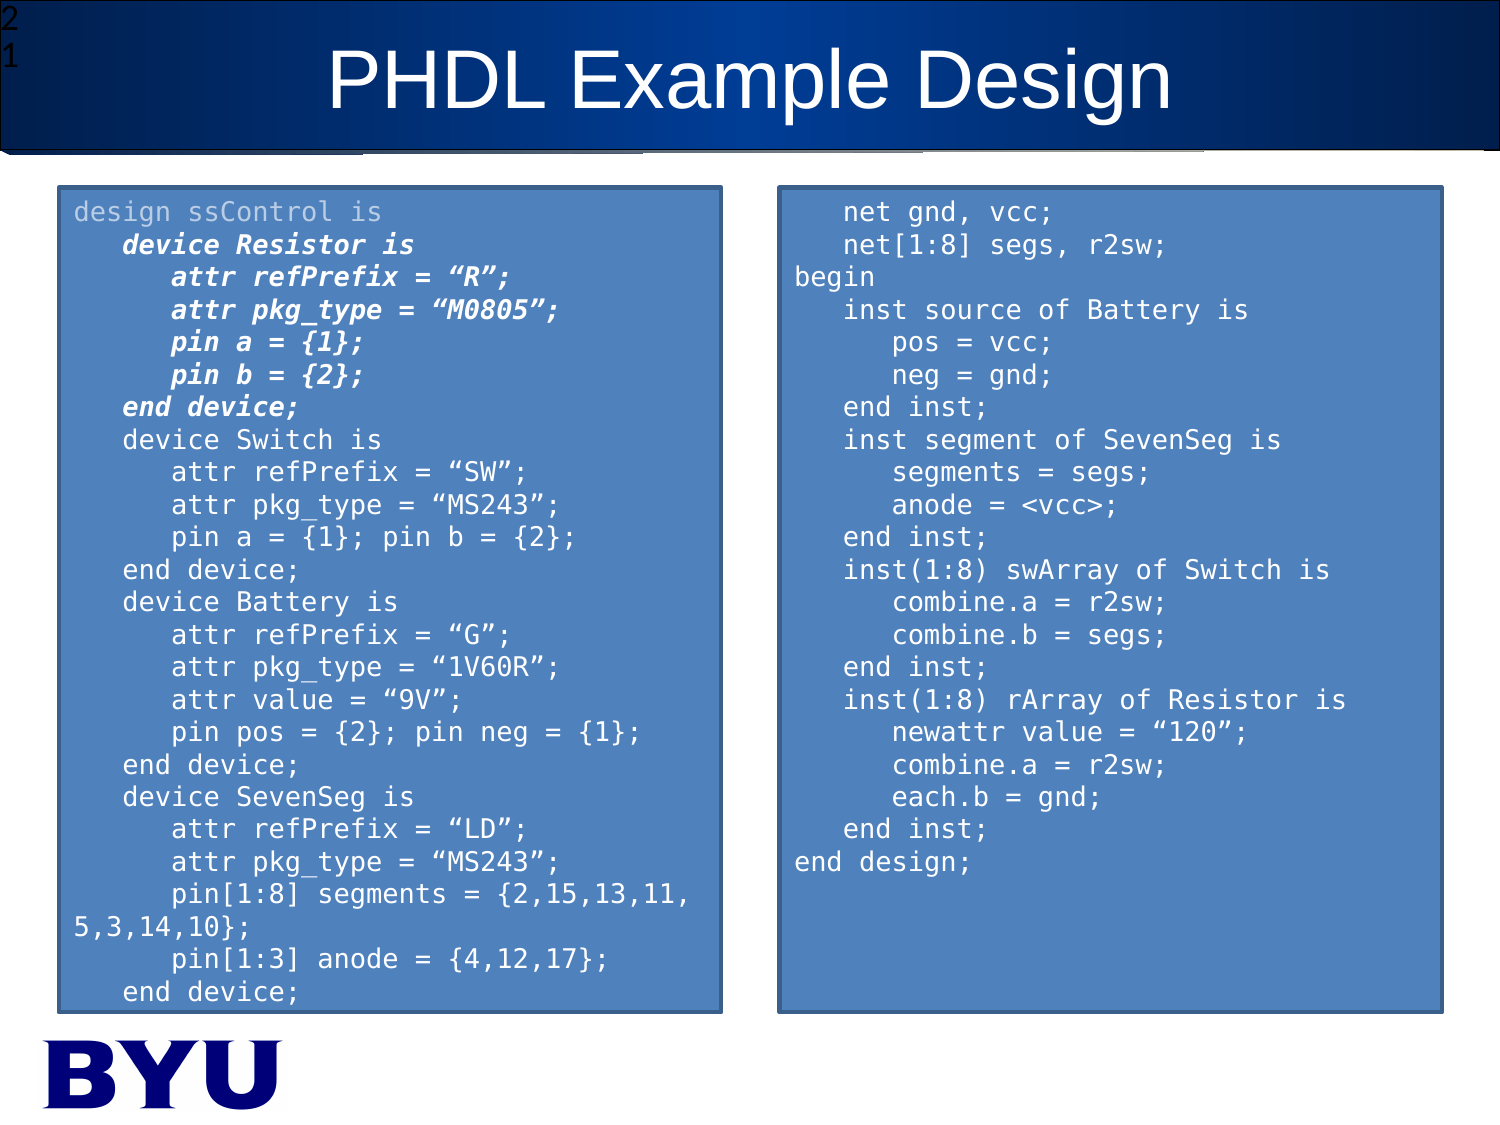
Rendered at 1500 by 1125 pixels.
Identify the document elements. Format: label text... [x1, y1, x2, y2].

title PHDL Example Design [75, 0, 1425, 150]
picture [37, 1039, 288, 1111]
text_box net gnd, vcc; net[1:8] segs, r2sw; begin inst source of Battery is pos = vcc; neg = gnd; end inst; inst segment of SevenSeg is segments = segs; anode = <vcc>; end inst; inst(1:8) swArray of Switch is combine.a = r2sw; combine.b = segs; end inst; inst(1:8) rArray of Resistor is newattr value = “120”; combine.a = r2sw; each.b = gnd; end inst; end design; [779, 187, 1442, 1013]
text_box design ssControl is device Resistor is attr refPrefix = “R”; attr pkg_type = “M0805”; pin a = {1}; pin b = {2}; end device; device Switch is attr refPrefix = “SW”; attr pkg_type = “MS243”; pin a = {1}; pin b = {2}; end device; device Battery is attr refPrefix = “G”; attr pkg_type = “1V60R”; attr value = “9V”; pin pos = {2}; pin neg = {1}; end device; device SevenSeg is attr refPrefix = “LD”; attr pkg_type = “MS243”; pin[1:8] segments = {2,15,13,11, 5,3,14,10}; pin[1:3] anode = {4,12,17}; end device; [58, 187, 722, 1013]
